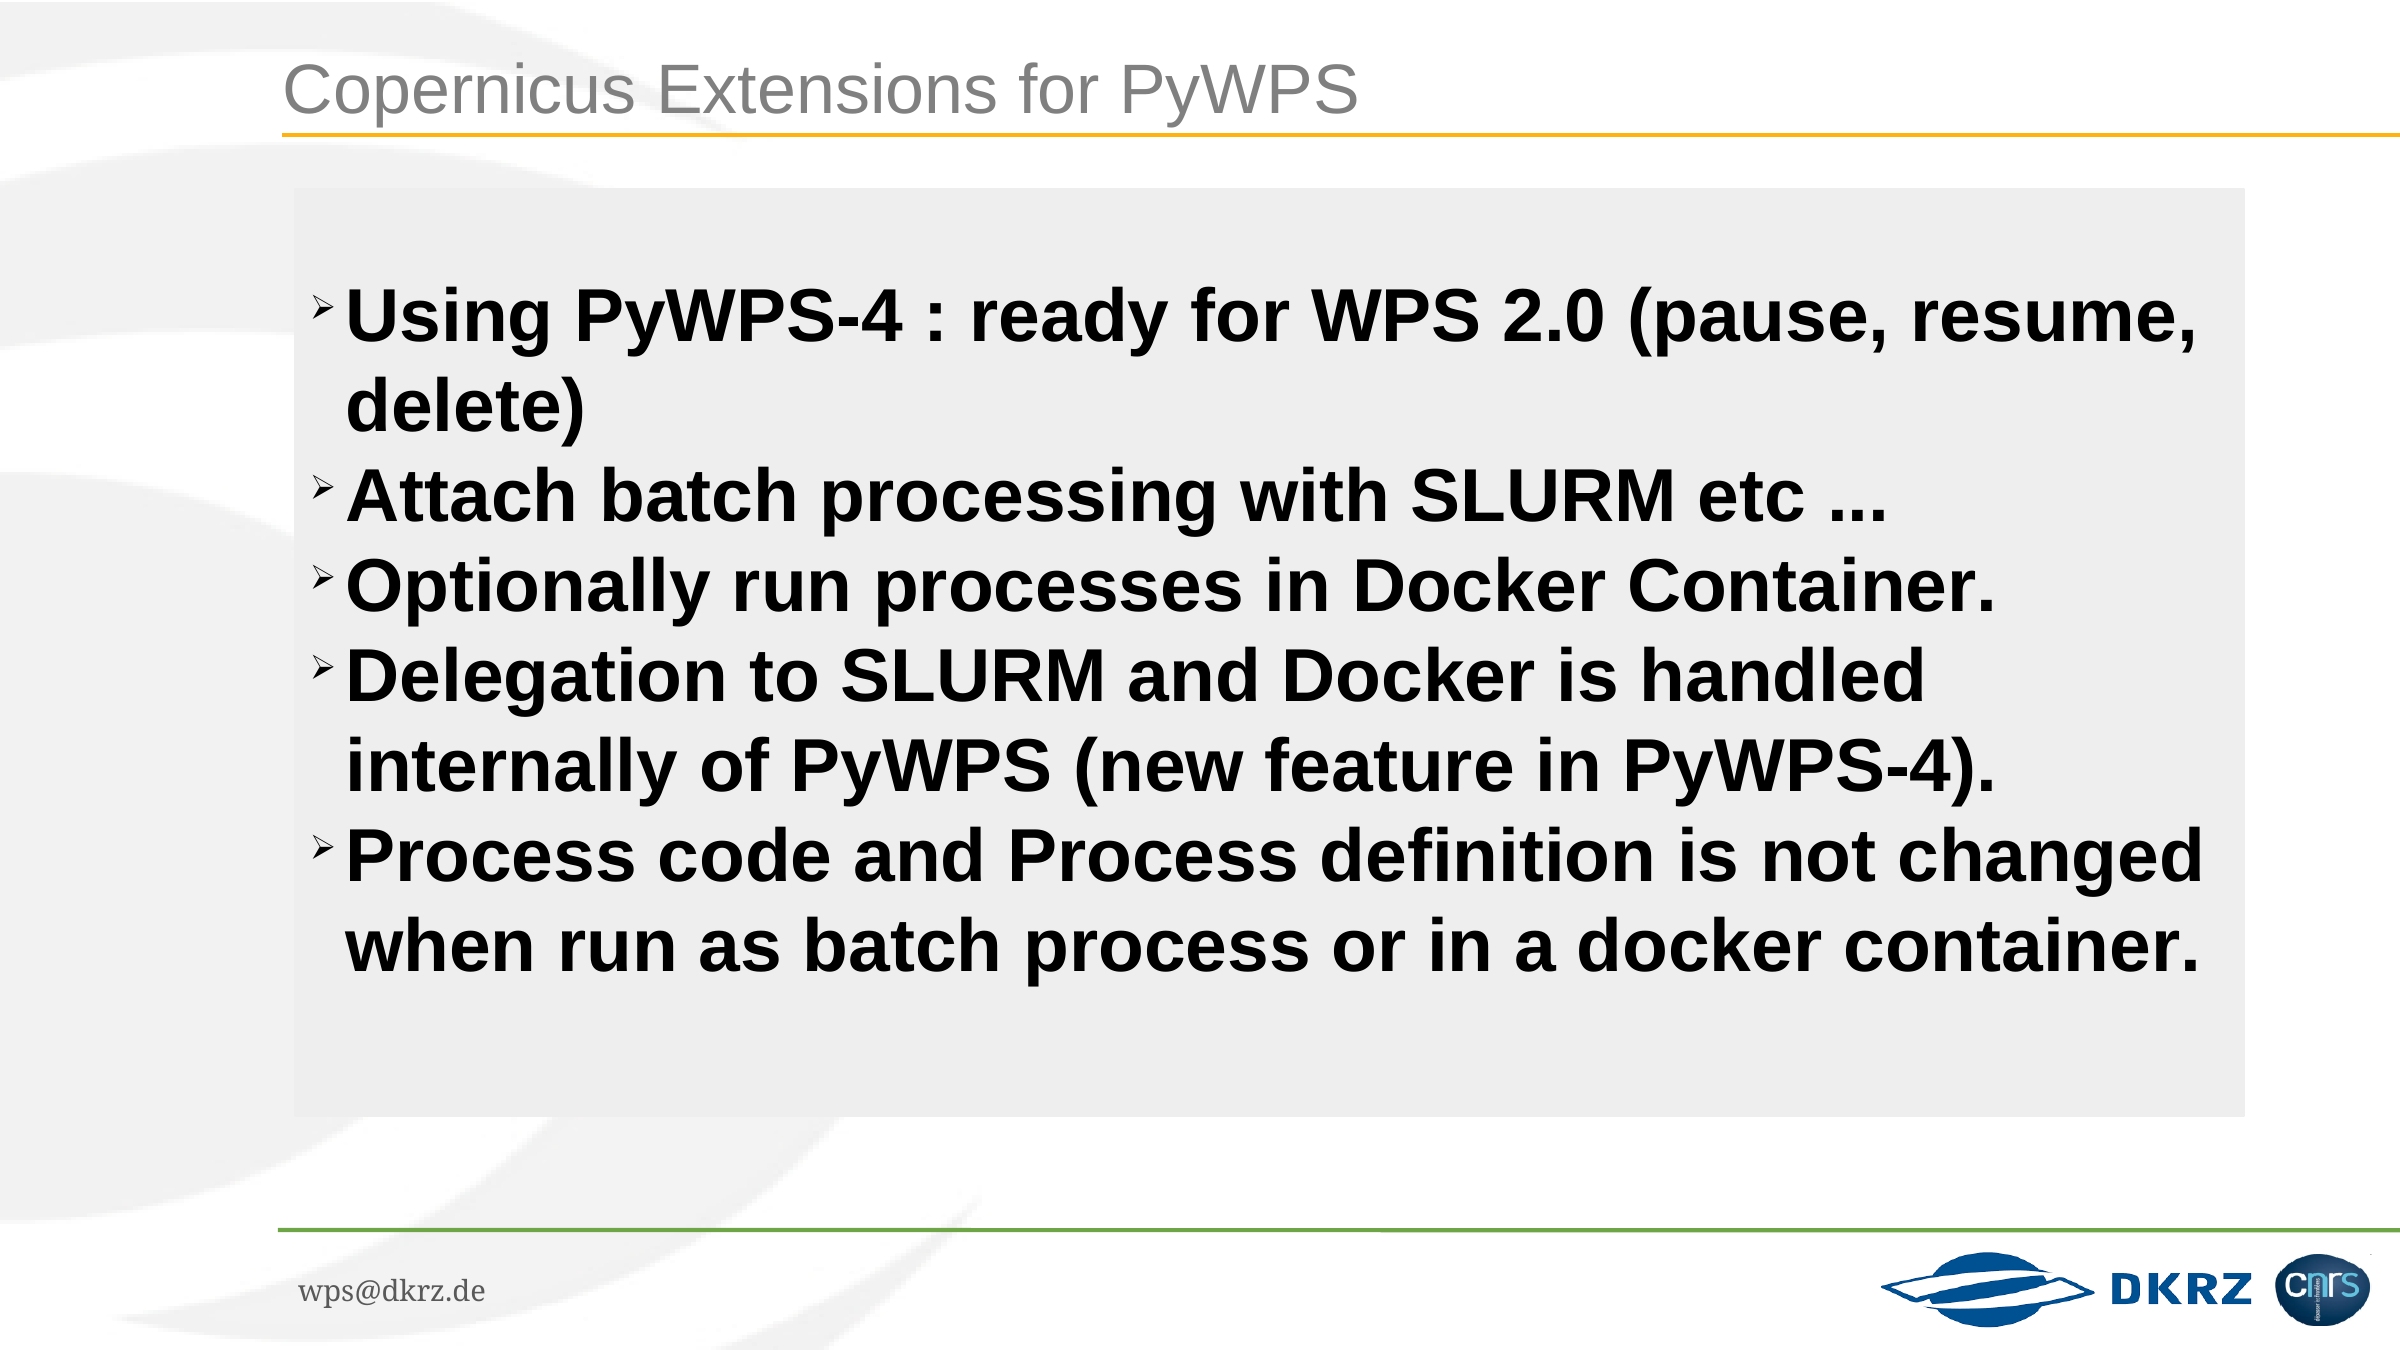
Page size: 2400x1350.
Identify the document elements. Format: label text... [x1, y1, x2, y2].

text_box Using PyWPS-4 : ready for WPS 2.0 (pause, resume, delete) Attach batch processing with SLURM etc ... Optionally run processes in Docker Container. Delegation to SLURM and Docker is handled internally of PyWPS (new feature in PyWPS-4). Process code and Process definition is not changed when run as batch process or in a docker container. [295, 188, 2245, 1117]
picture [0, 0, 2400, 1350]
title Copernicus Extensions for PyWPS [268, 35, 2292, 146]
